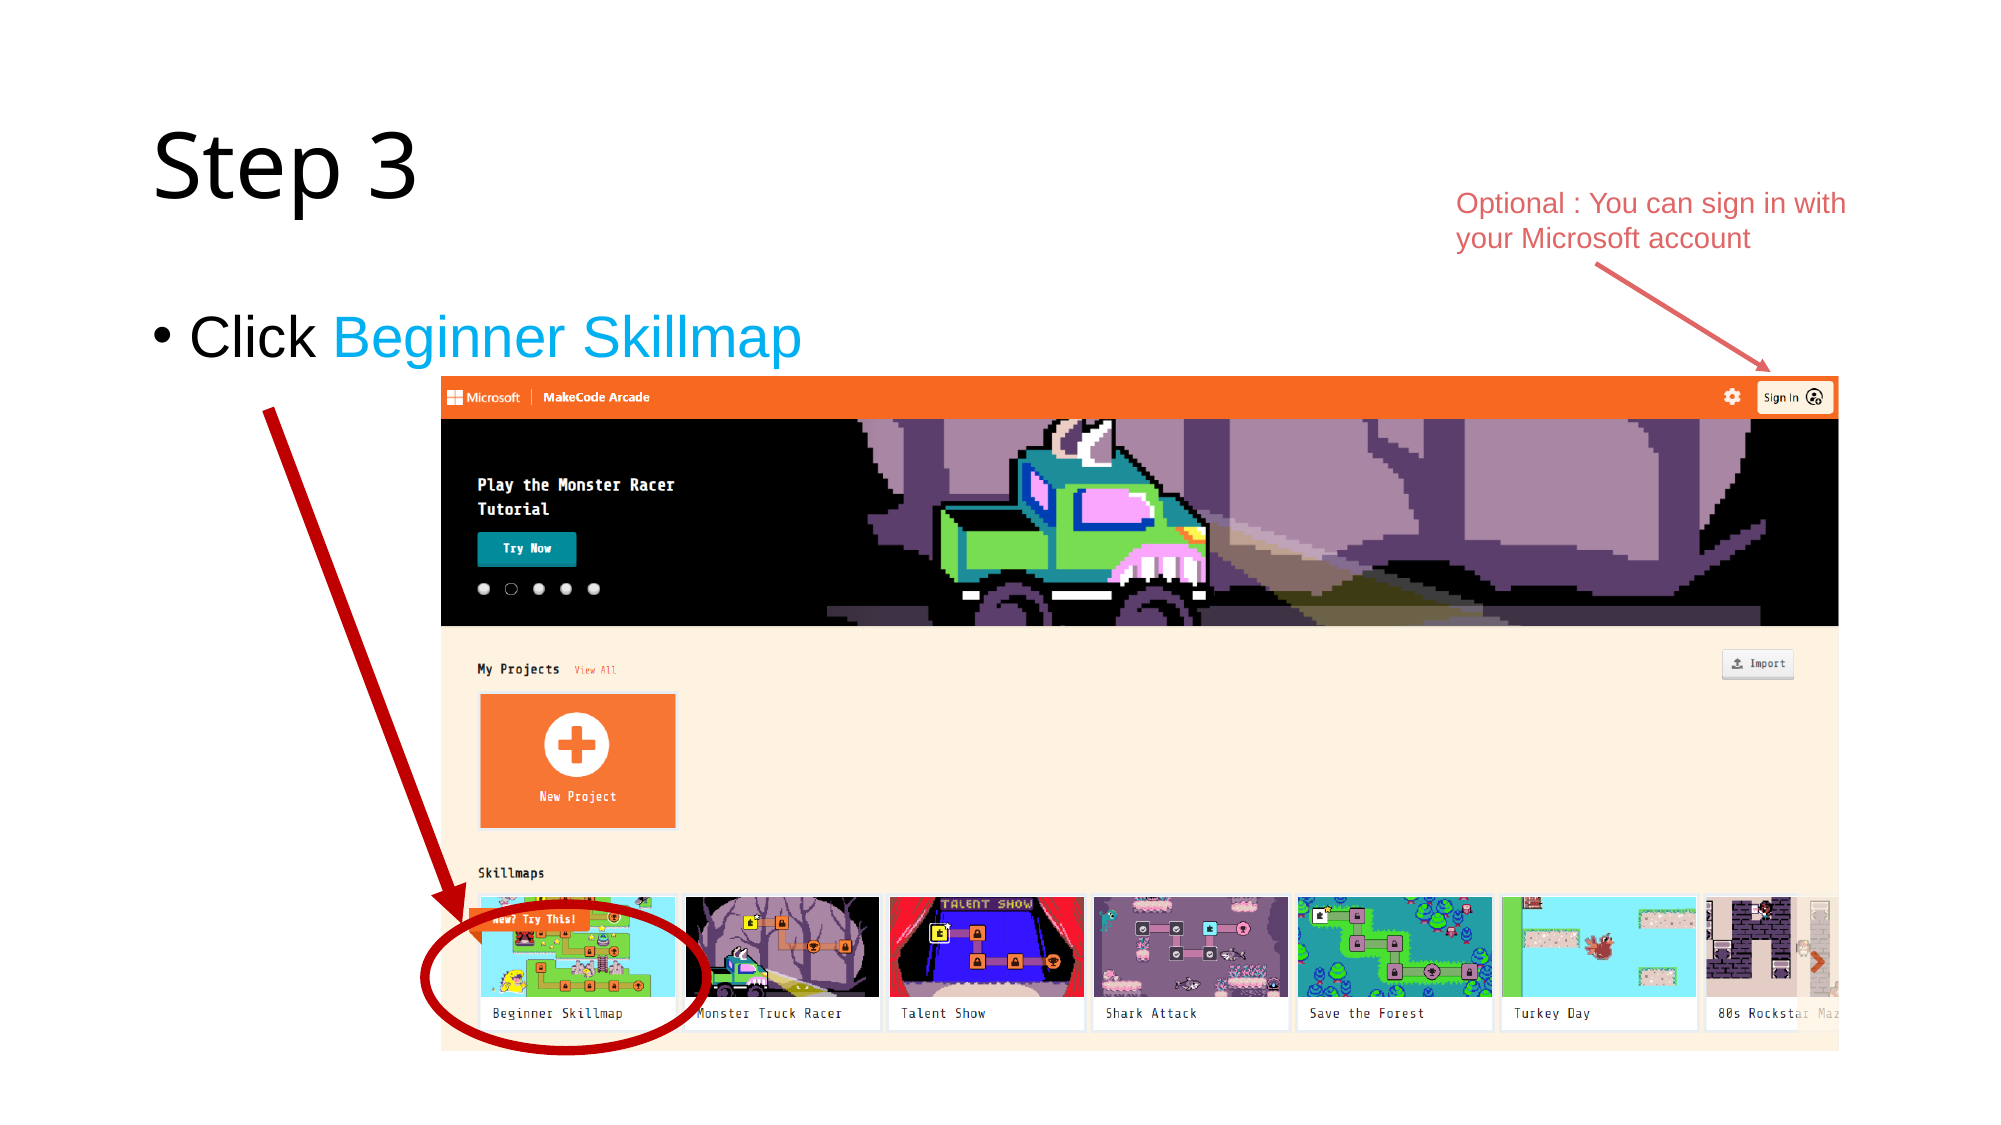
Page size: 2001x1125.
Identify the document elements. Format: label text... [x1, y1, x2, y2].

title Step 3 [137, 59, 1863, 278]
picture [453, 1014, 679, 1046]
text_box Optional : You can sign in with your Microsoft account [1441, 169, 1877, 269]
picture [620, 1014, 1839, 1051]
picture [441, 1019, 512, 1051]
list Click Beginner Skillmap [430, 909, 702, 1014]
list Click Beginner Skillmap [137, 299, 1863, 1014]
title Step 3 [1611, 269, 1863, 278]
